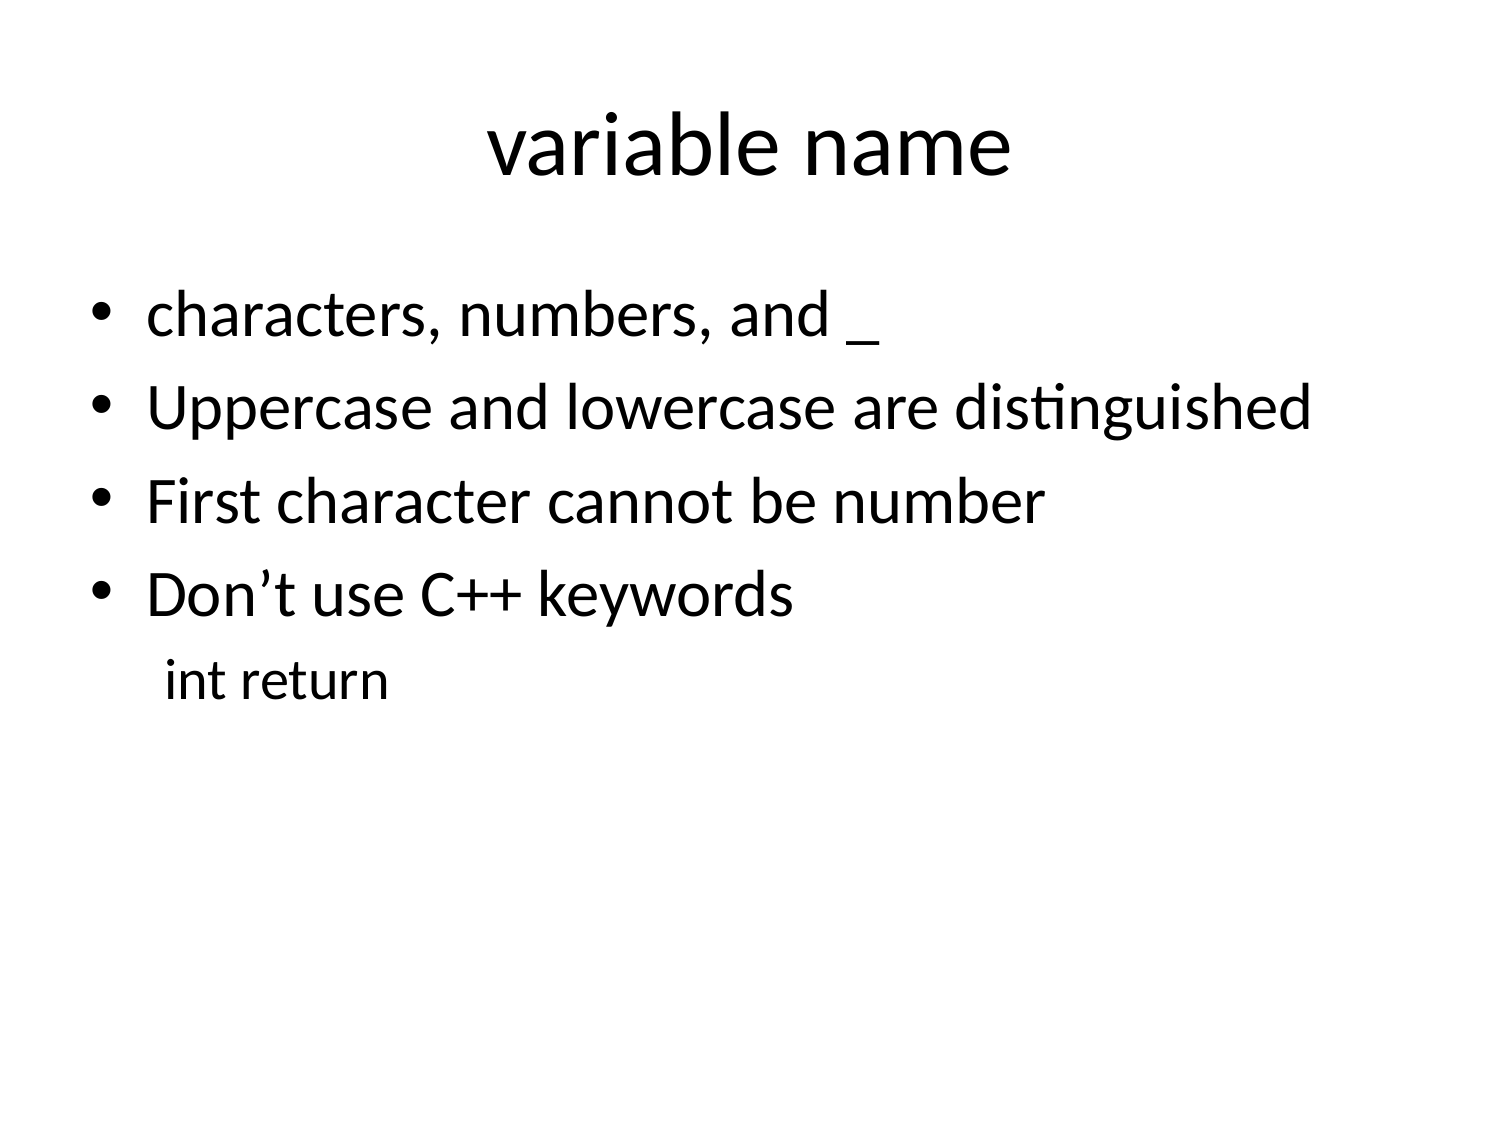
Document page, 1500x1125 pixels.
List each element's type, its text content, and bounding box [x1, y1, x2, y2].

list characters, numbers, and _ Uppercase and lowercase are distinguished First character cannot be number Don’t use C++ keywords int return [75, 262, 1425, 1005]
title variable name [75, 45, 1425, 233]
